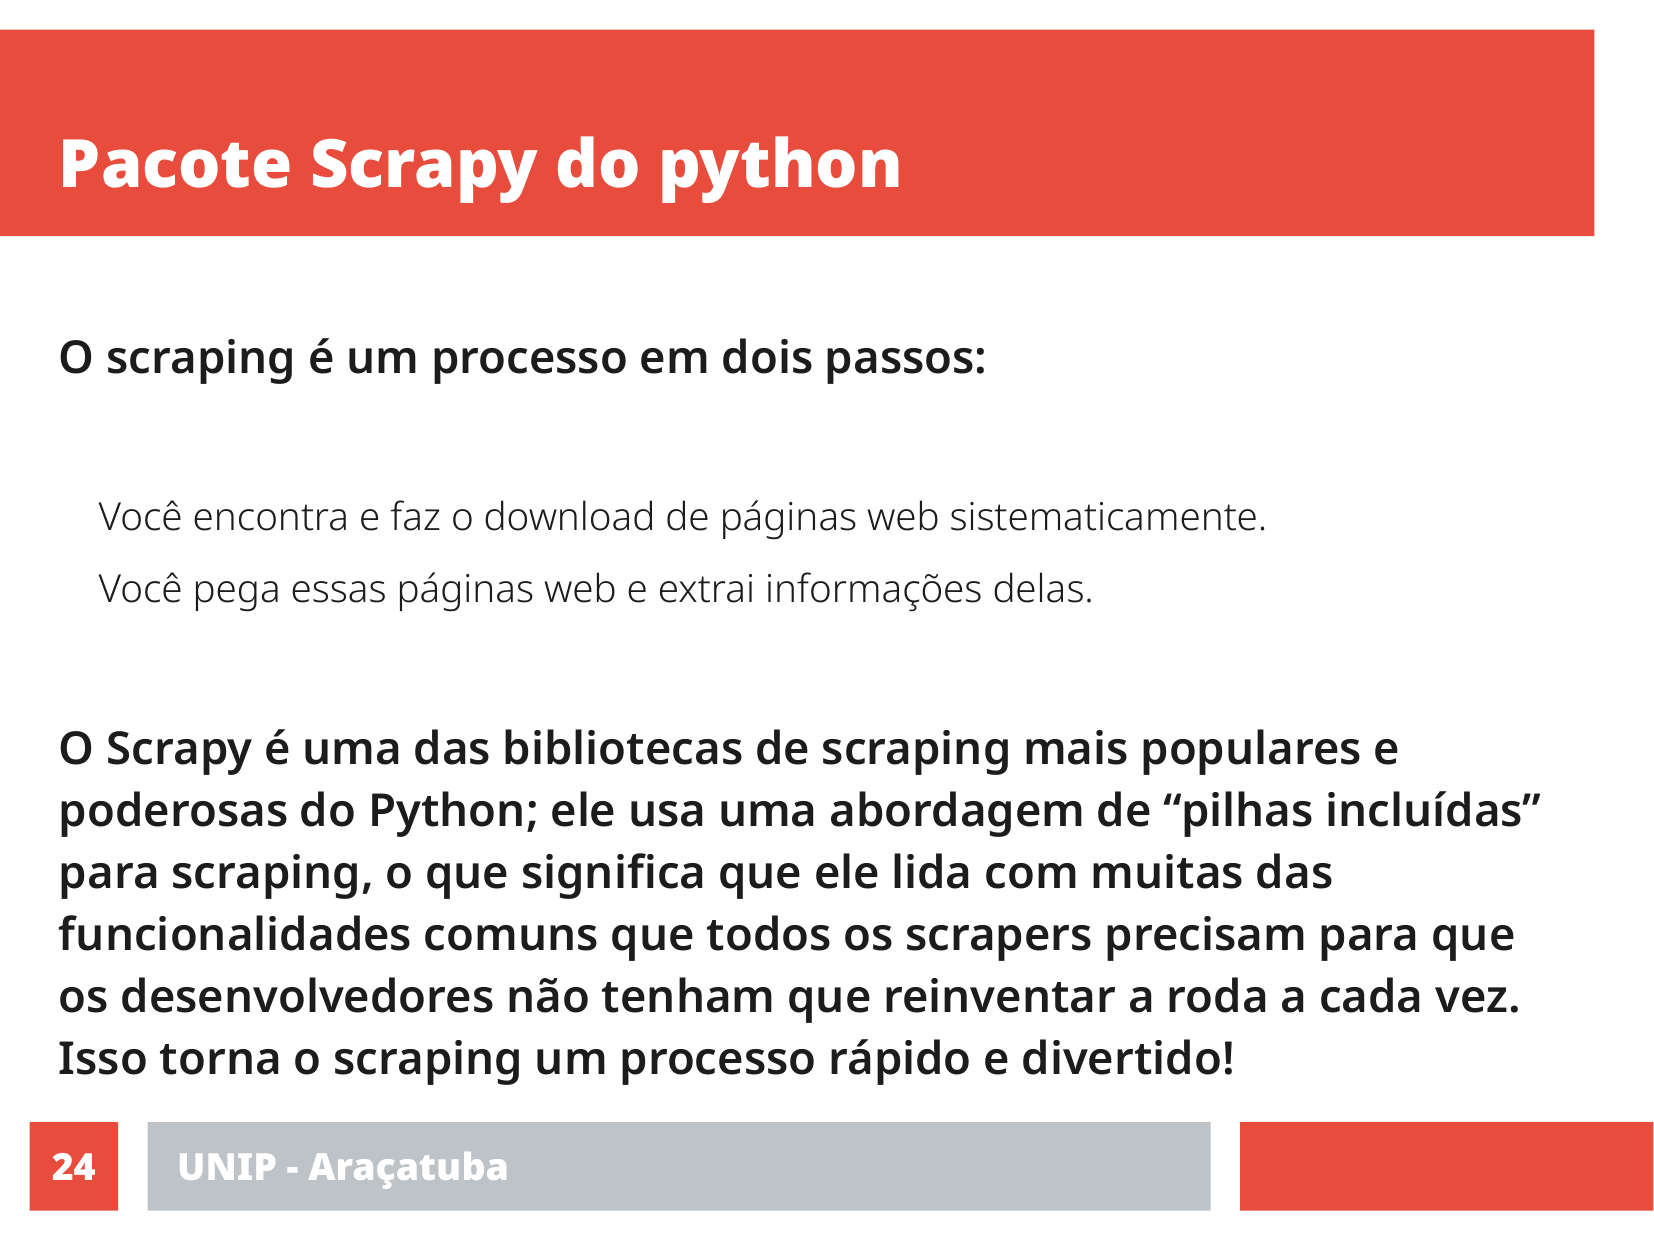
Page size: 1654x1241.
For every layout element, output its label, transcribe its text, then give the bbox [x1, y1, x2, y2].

list O scraping é um processo em dois passos: Você encontra e faz o download de páginas web sistematicamente. Você pega essas páginas web e extrai informações delas. O Scrapy é uma das bibliotecas de scraping mais populares e poderosas do Python; ele usa uma abordagem de “pilhas incluídas” para scraping, o que significa que ele lida com muitas das funcionalidades comuns que todos os scrapers precisam para que os desenvolvedores não tenham que reinventar a roda a cada vez. Isso torna o scraping um processo rápido e divertido! [59, 324, 1565, 1093]
title Pacote Scrapy do python [59, 59, 1595, 207]
